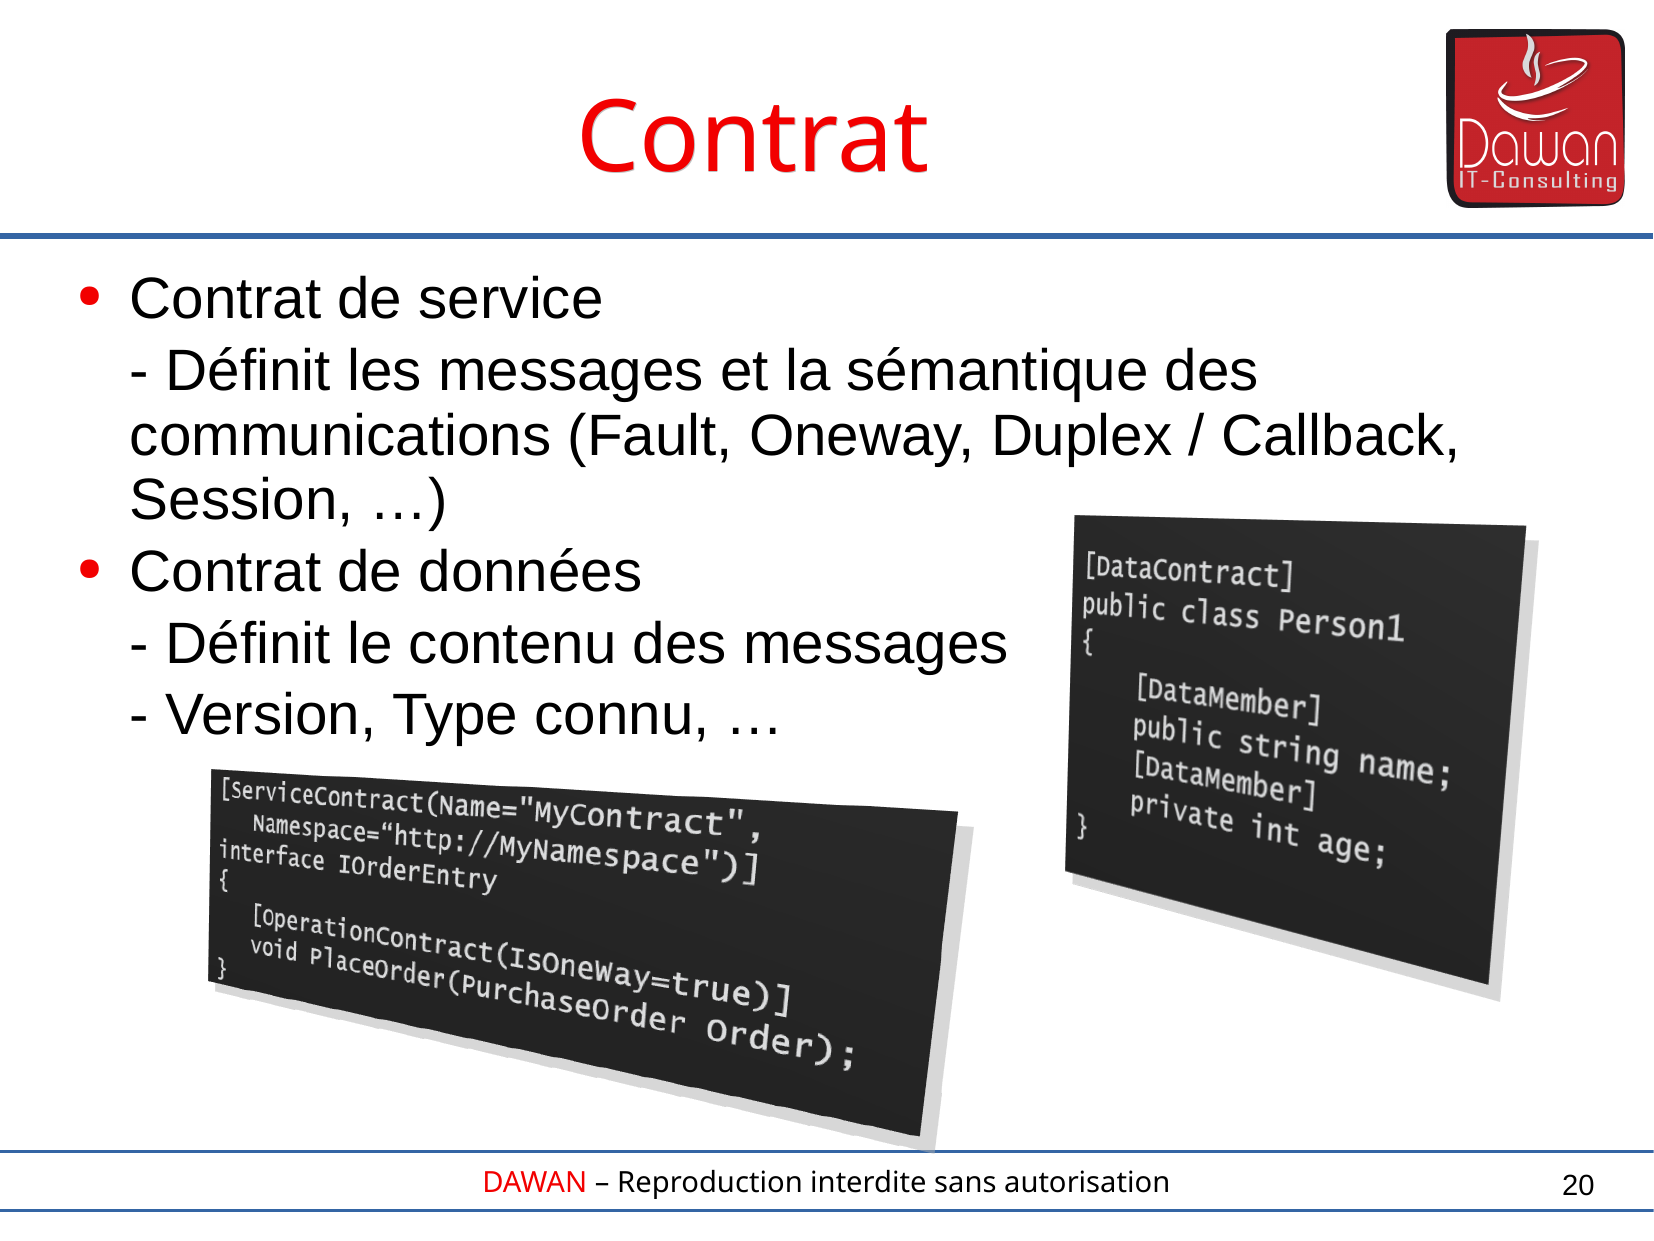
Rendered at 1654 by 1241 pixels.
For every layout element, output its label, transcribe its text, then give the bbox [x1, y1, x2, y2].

list Contrat de service - Définit les messages et la sémantique des communications (Fault, Oneway, Duplex / Callback, Session, …) Contrat de données - Définit le contenu des messages - Version, Type connu, … [59, 265, 1595, 1109]
picture [1062, 512, 1541, 1004]
picture [206, 767, 975, 1155]
picture [1447, 29, 1625, 208]
title Contrat [59, 29, 1447, 237]
